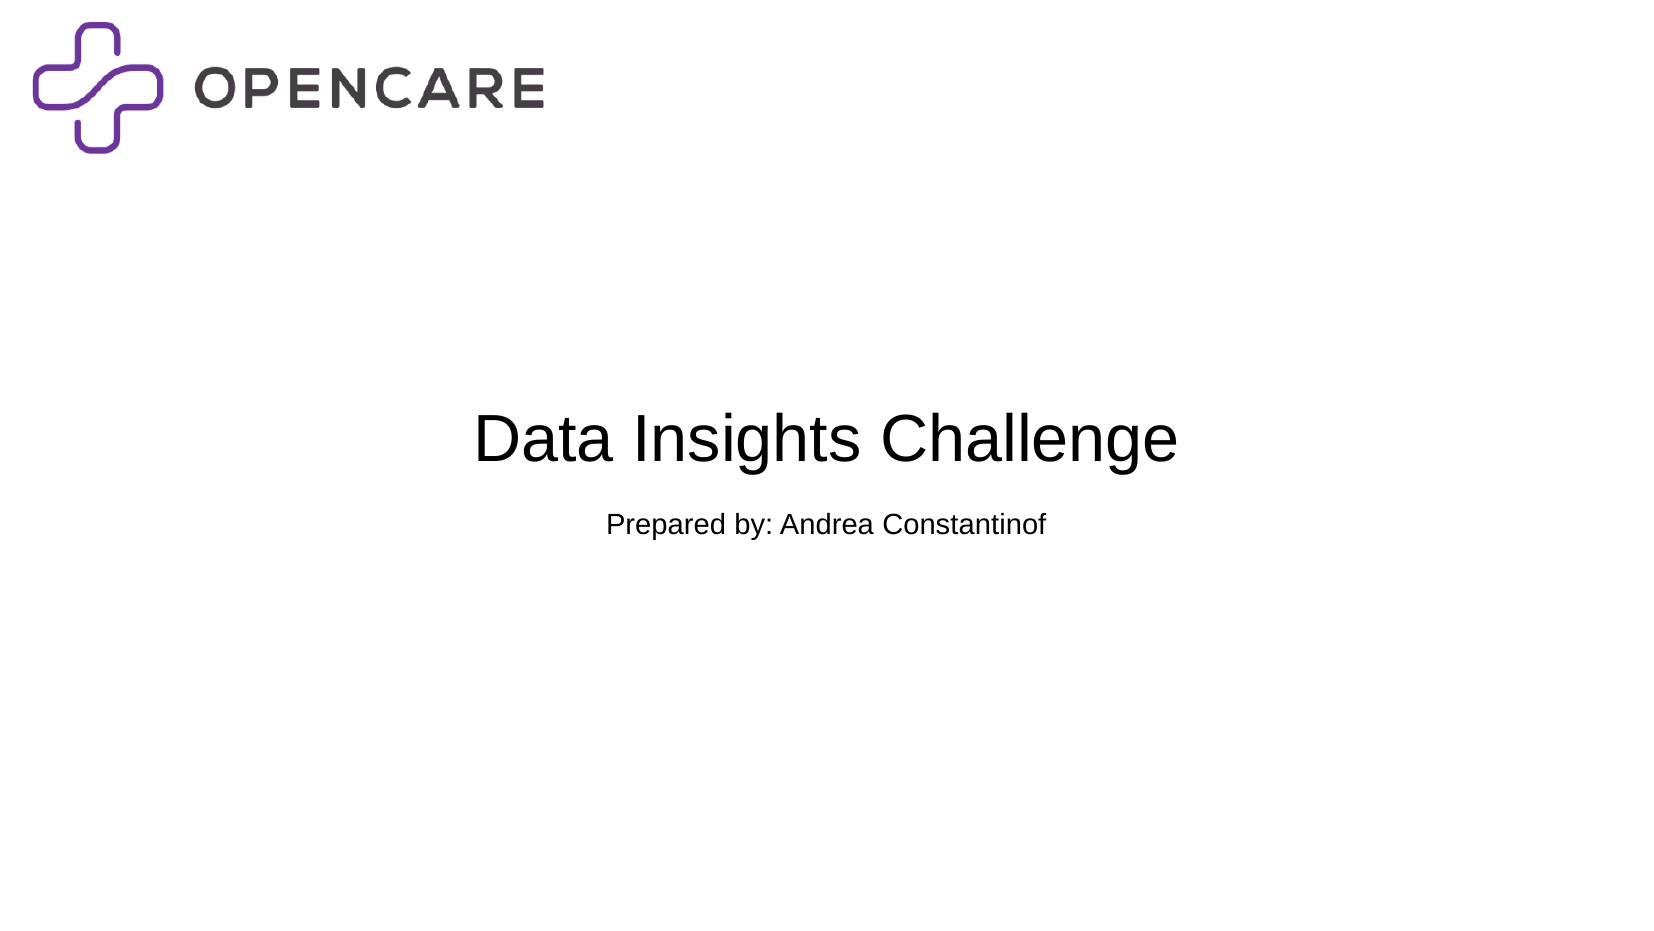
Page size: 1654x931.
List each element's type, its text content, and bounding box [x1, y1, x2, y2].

subtitle Data Insights Challenge Prepared by: Andrea Constantinof [82, 217, 1571, 758]
picture [0, 1, 674, 201]
